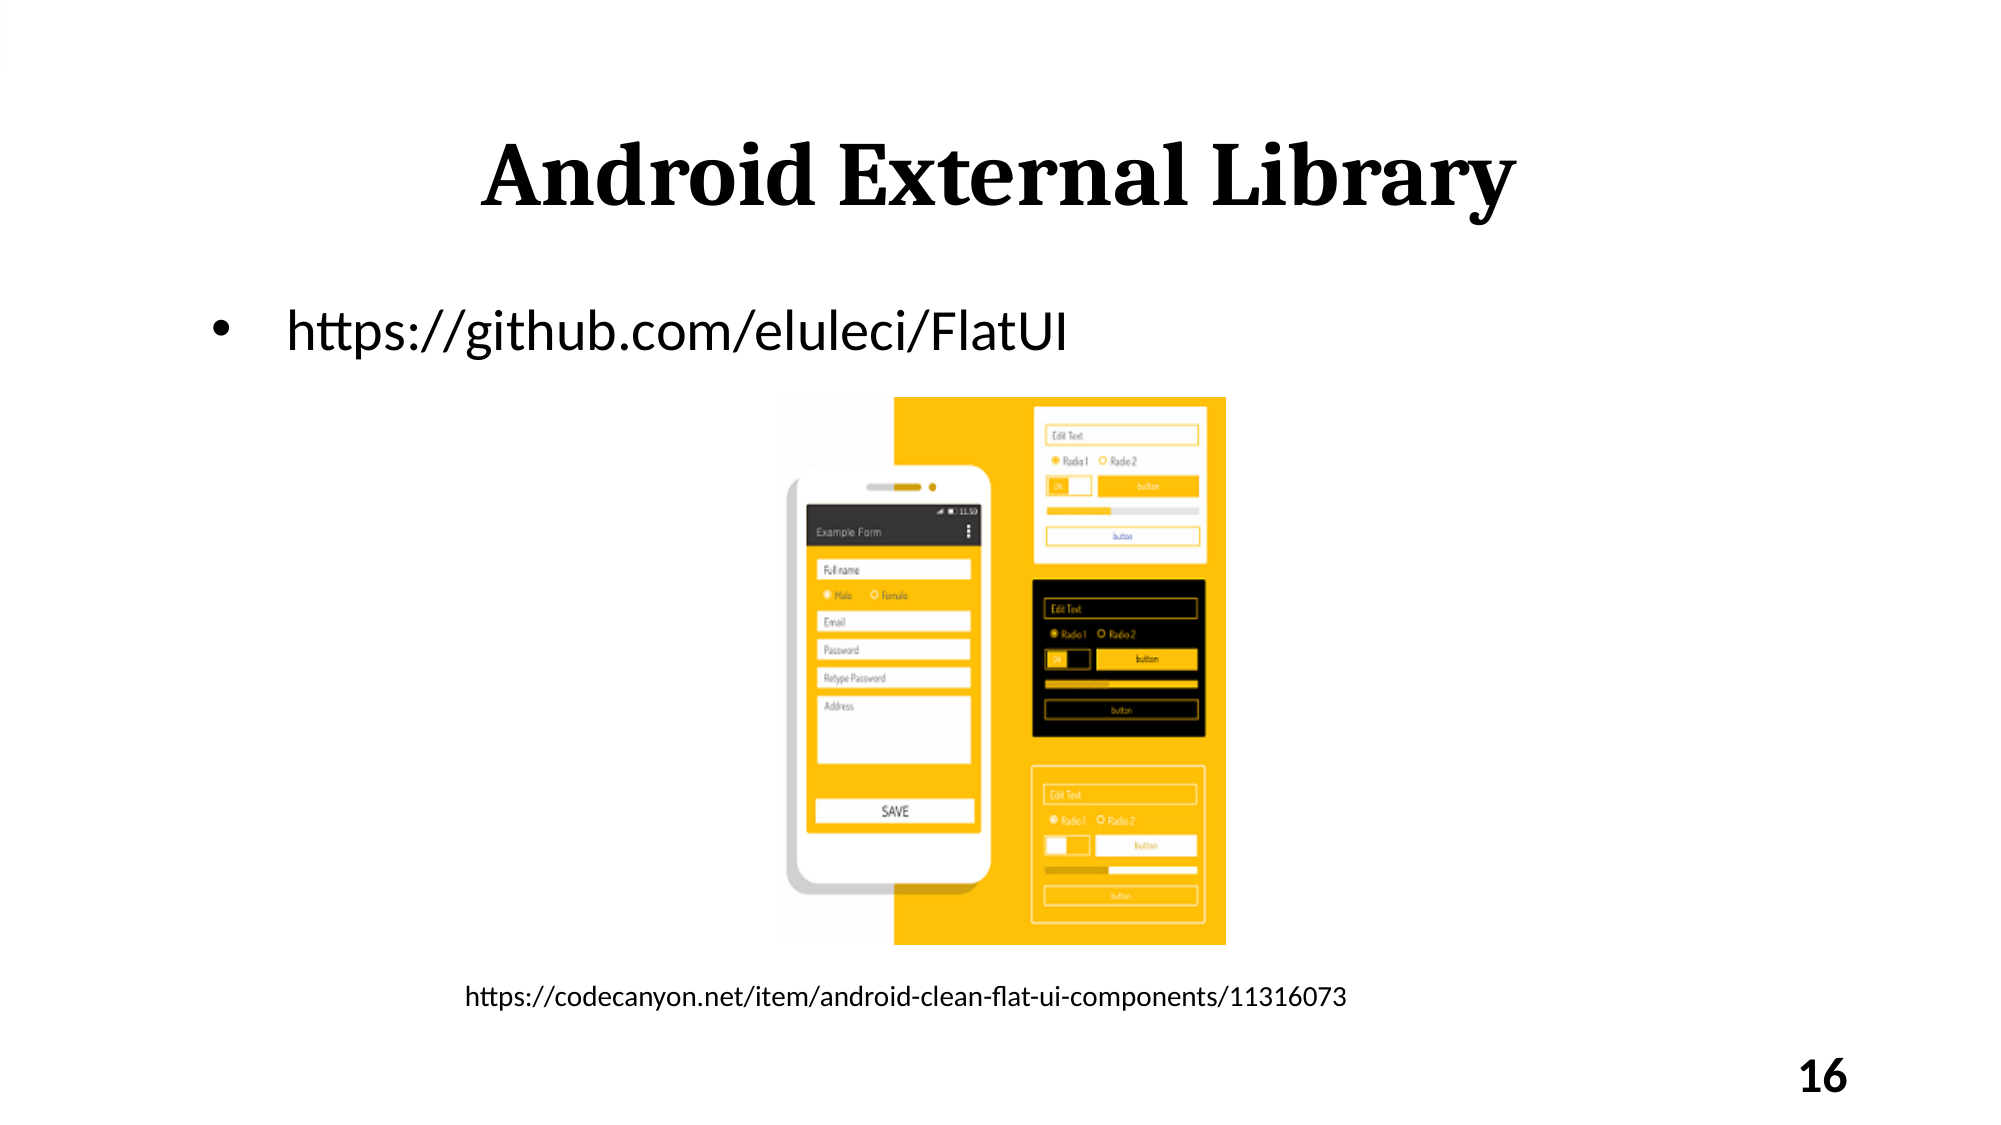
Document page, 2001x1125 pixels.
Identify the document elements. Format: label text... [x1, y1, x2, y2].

picture [780, 397, 1226, 946]
title Android External Library [137, 59, 1863, 278]
slide_number <number> [1412, 1042, 1863, 1103]
text_box https://codecanyon.net/item/android-clean-flat-ui-components/11316073 [450, 970, 1606, 1020]
text_box https://github.com/eluleci/FlatUI [196, 285, 1085, 370]
